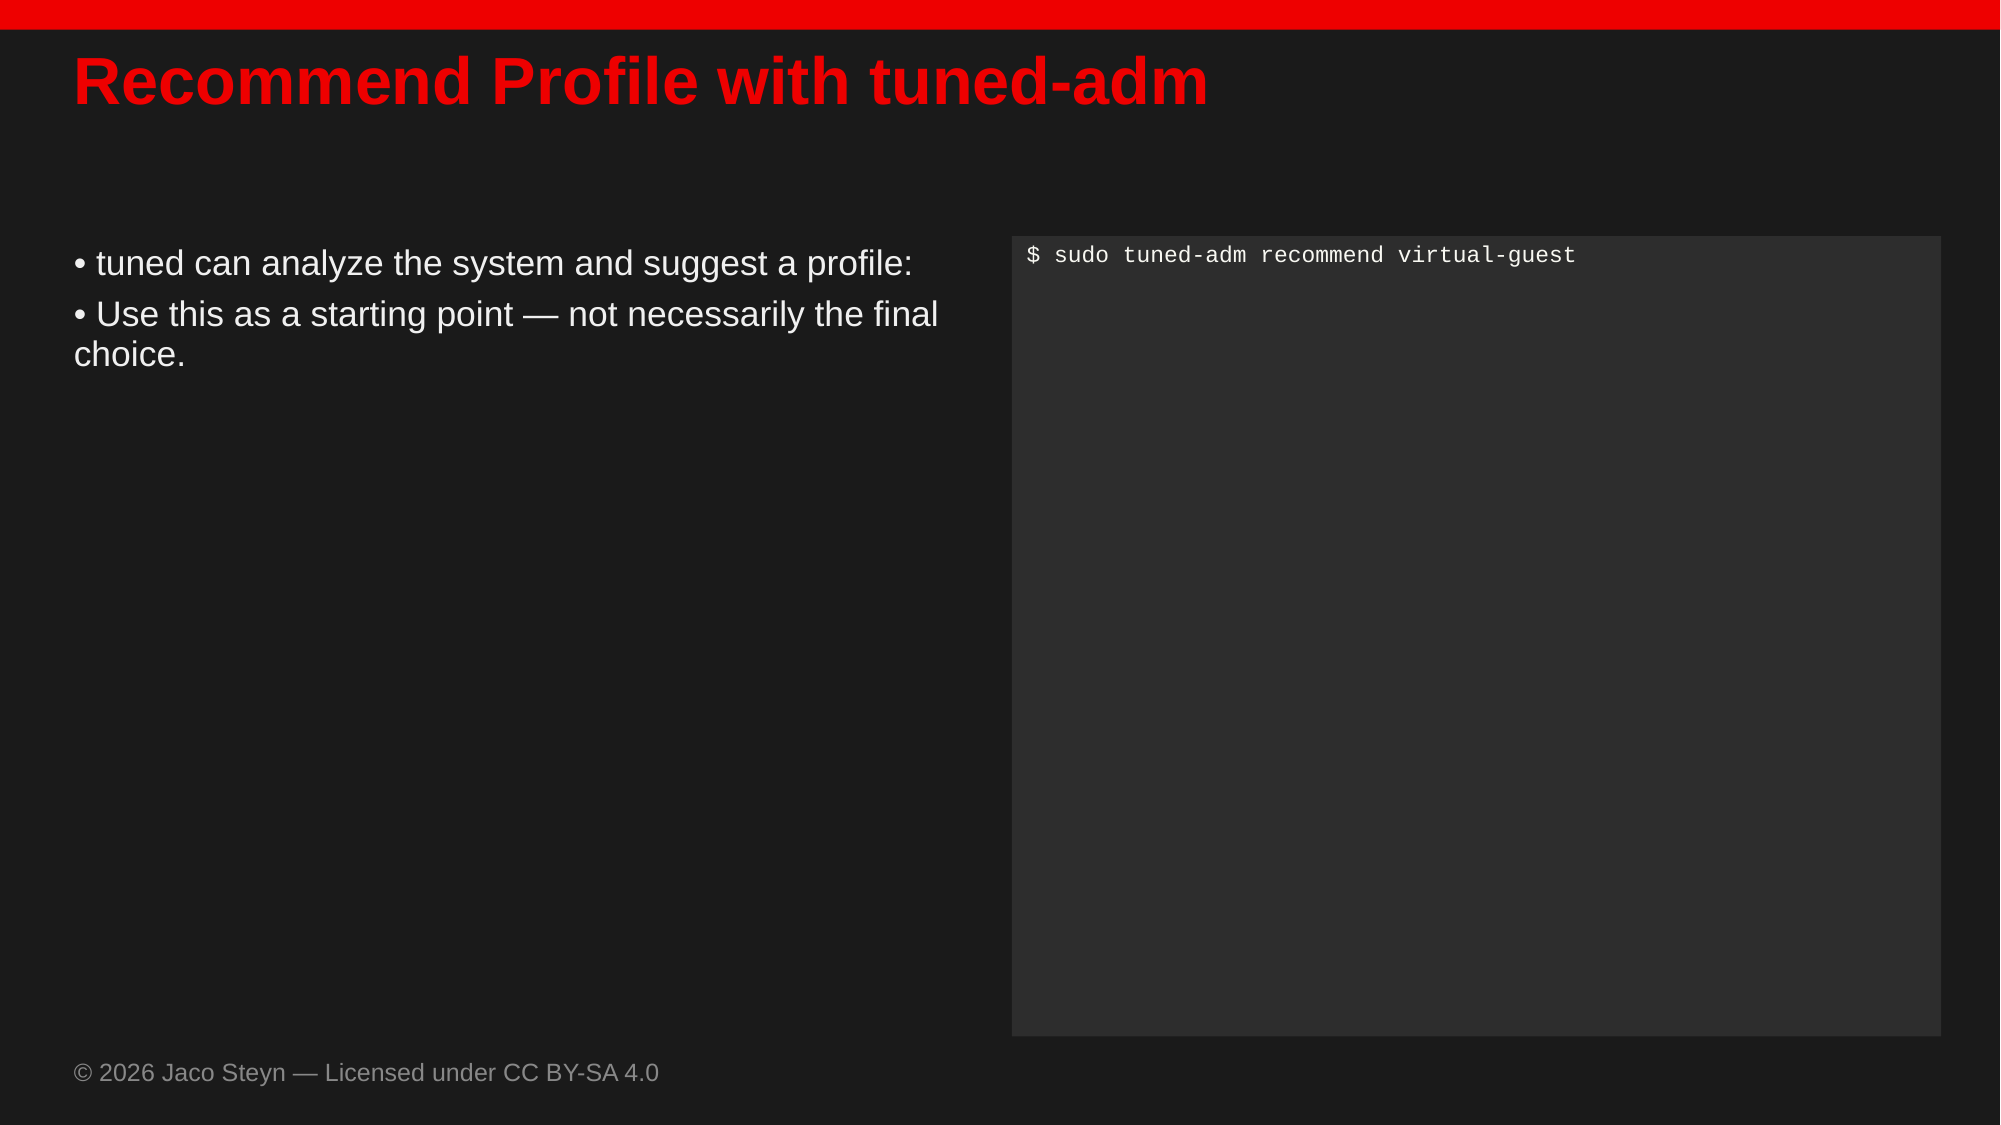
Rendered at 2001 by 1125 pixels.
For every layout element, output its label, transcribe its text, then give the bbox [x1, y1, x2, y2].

text_box [0, 0, 2001, 30]
text_box © 2026 Jaco Steyn — Licensed under CC BY-SA 4.0 [59, 1051, 1942, 1093]
text_box $ sudo tuned-adm recommend virtual-guest [1011, 236, 1942, 1037]
text_box • tuned can analyze the system and suggest a profile: • Use this as a starting point — not necessarily the final choice. [59, 236, 989, 1037]
text_box Recommend Profile with tuned-adm [59, 36, 1942, 208]
